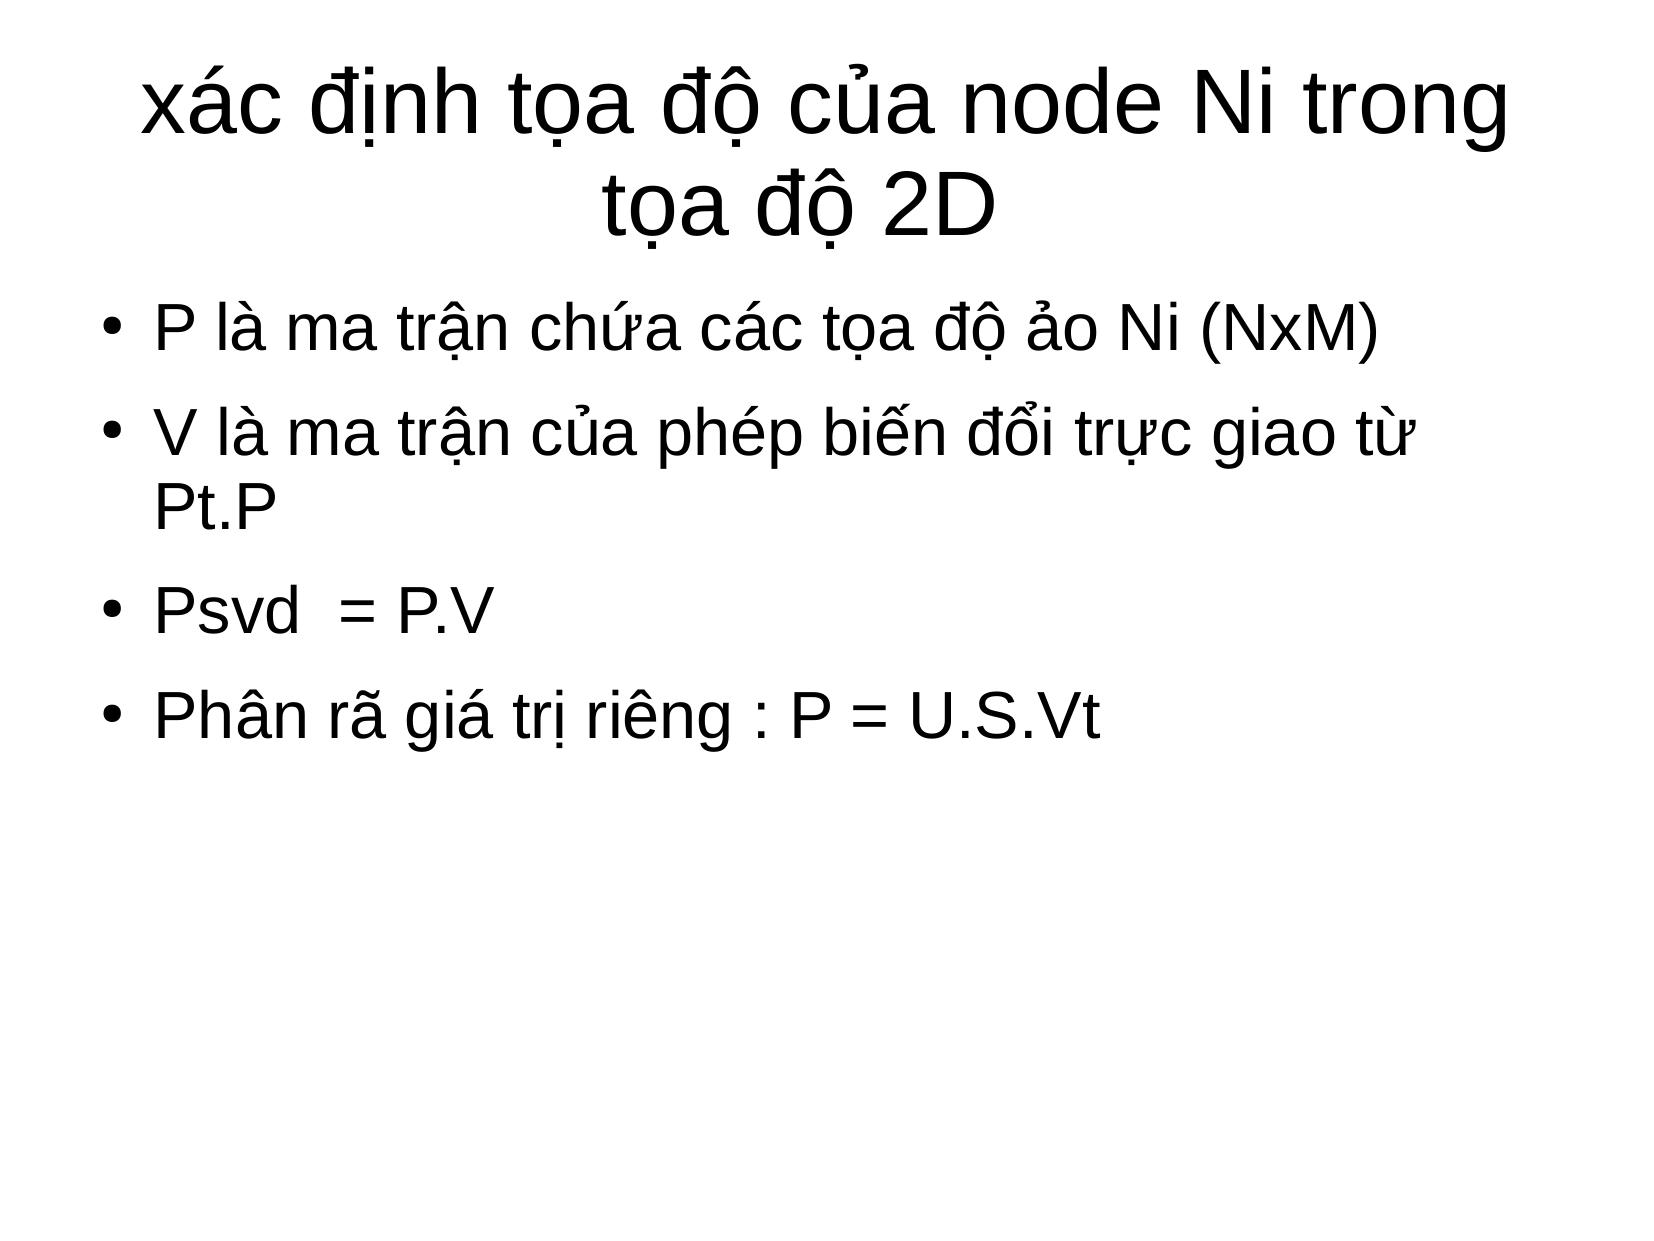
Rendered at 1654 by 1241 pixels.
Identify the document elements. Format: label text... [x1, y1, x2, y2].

title xác định tọa độ của node Ni trong tọa độ 2D [82, 49, 1571, 257]
list P là ma trận chứa các tọa độ ảo Ni (NxM) V là ma trận của phép biến đổi trực giao từ Pt.P Psvd = P.V Phân rã giá trị riêng : P = U.S.Vt [82, 290, 1538, 1010]
